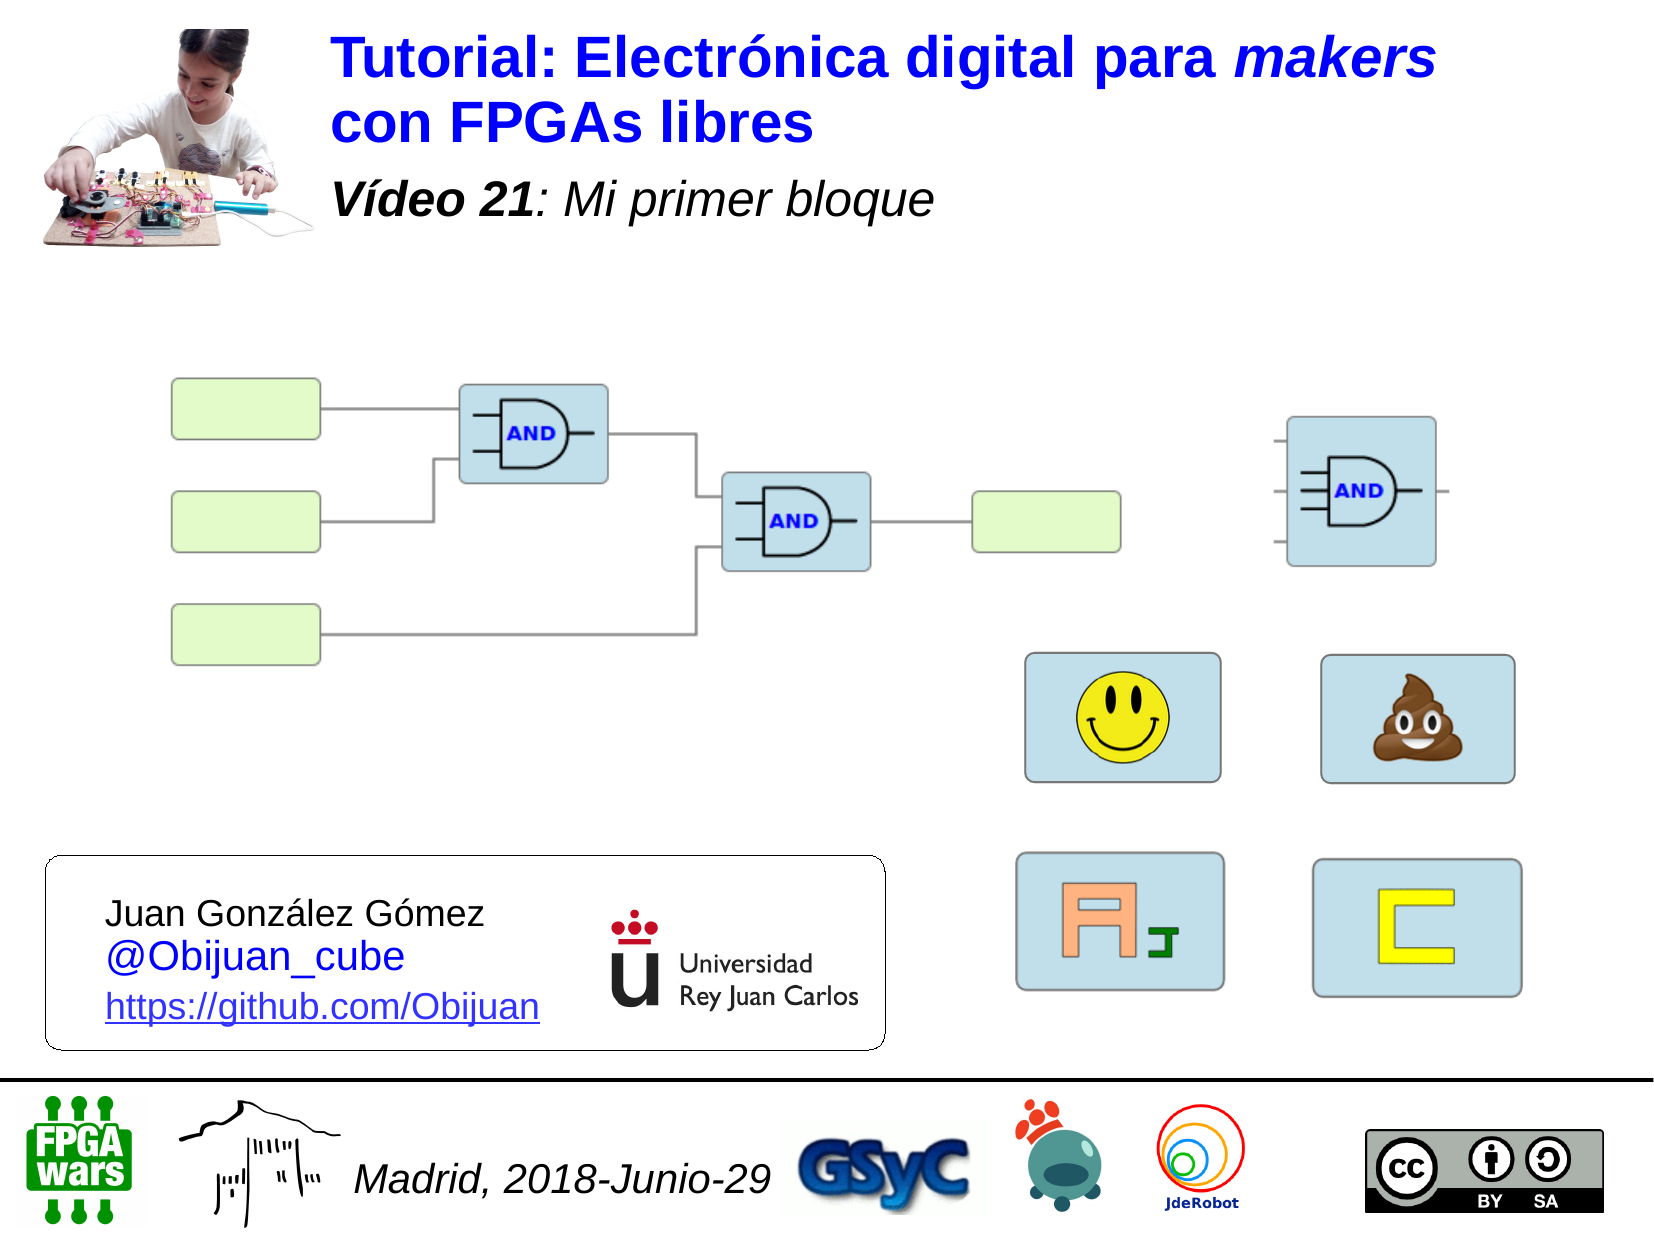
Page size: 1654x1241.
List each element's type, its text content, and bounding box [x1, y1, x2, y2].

picture [595, 899, 871, 1021]
text_box https://github.com/Obijuan [90, 978, 556, 1036]
picture [1005, 839, 1239, 1006]
picture [1000, 1099, 1126, 1216]
title Tutorial: Electrónica digital para makers con FPGAs libres [330, 15, 1471, 143]
picture [1140, 1094, 1261, 1216]
text_box @Obijuan_cube [90, 925, 451, 1001]
picture [1305, 642, 1531, 796]
text_box Vídeo 21: Mi primer bloque [330, 143, 1561, 256]
picture [1365, 1120, 1604, 1221]
text_box Madrid, 2018-Junio-29 [345, 1132, 781, 1226]
picture [165, 1089, 361, 1241]
picture [780, 1120, 986, 1216]
picture [15, 1095, 150, 1231]
text_box [45, 855, 886, 1051]
picture [30, 29, 1509, 790]
picture [1305, 850, 1531, 1006]
text_box Juan González Gómez [90, 885, 601, 946]
